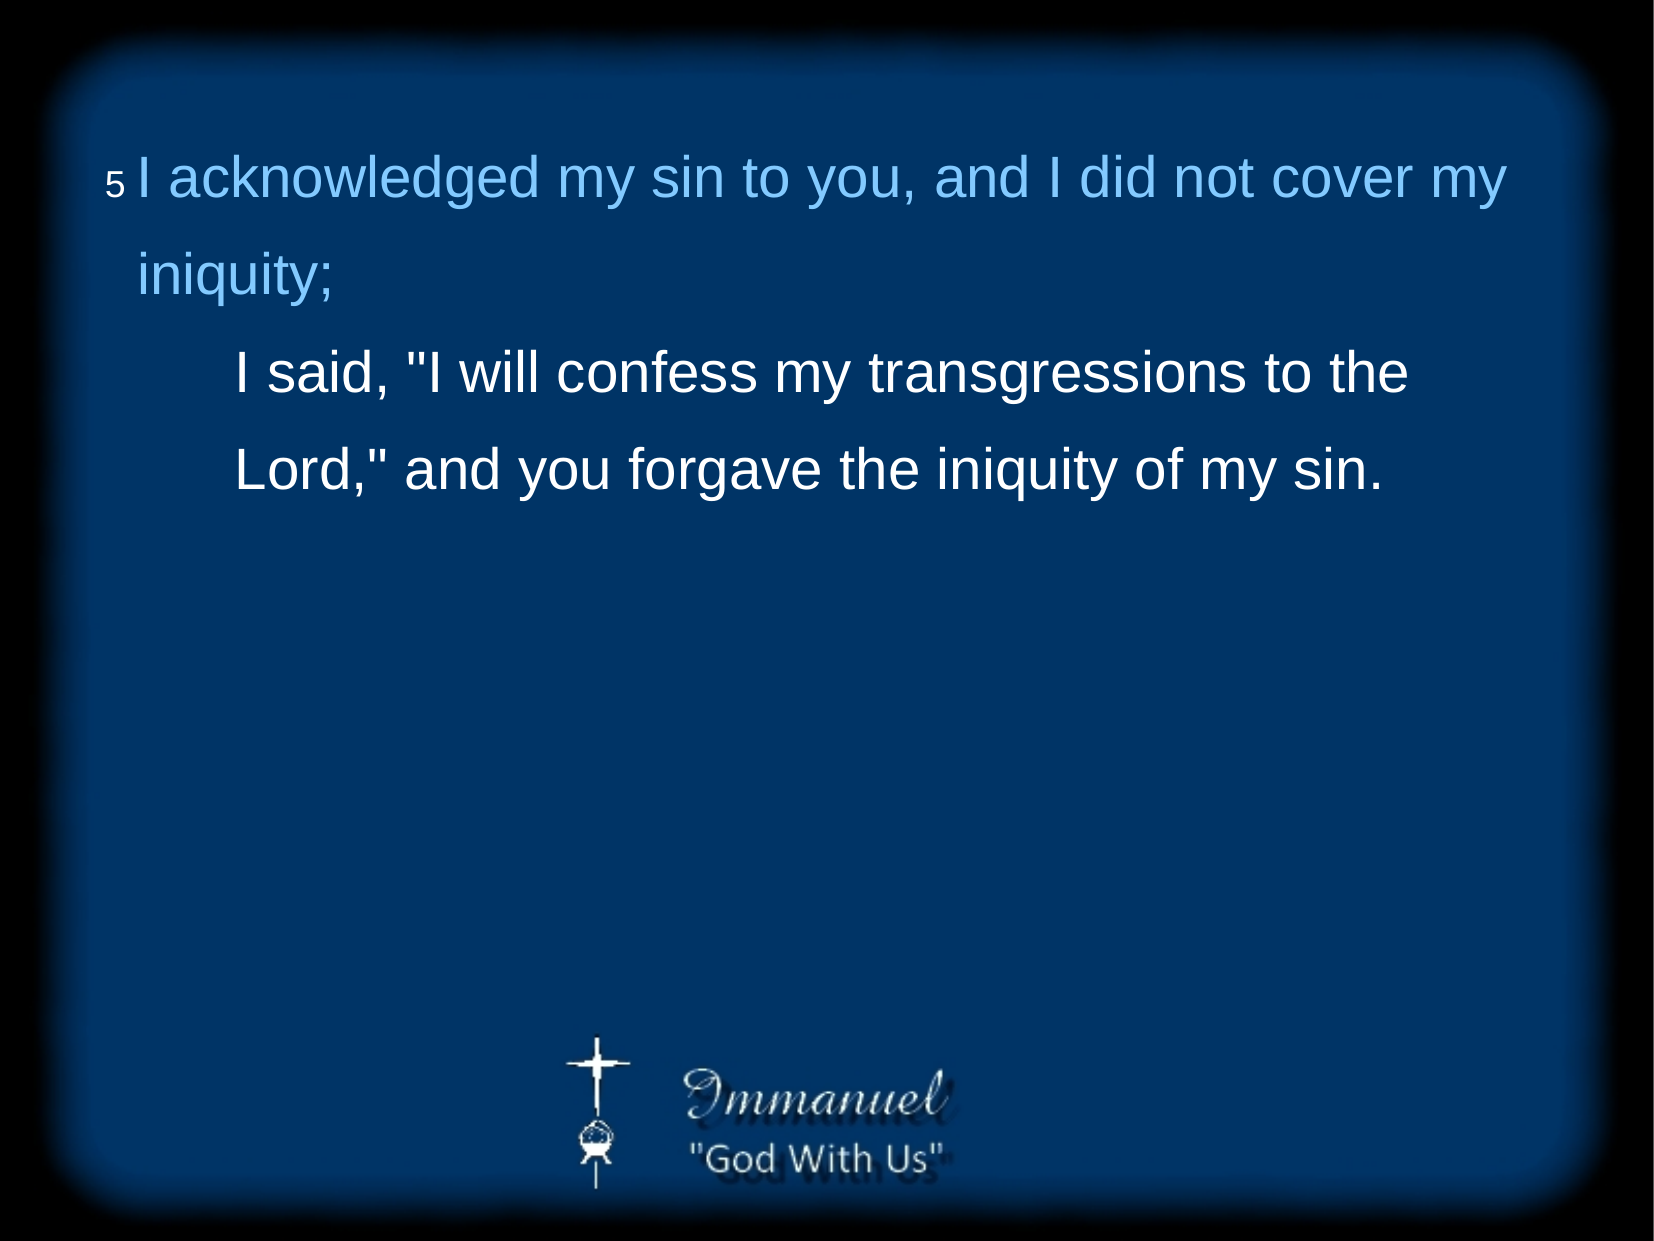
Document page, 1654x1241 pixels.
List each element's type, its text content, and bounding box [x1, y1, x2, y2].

text_box 5 I acknowledged my sin to you, and I did not cover my iniquity; I said, "I will confess my transgressions to the Lord," and you forgave the iniquity of my sin. [90, 105, 1561, 519]
picture [0, 0, 1654, 1241]
